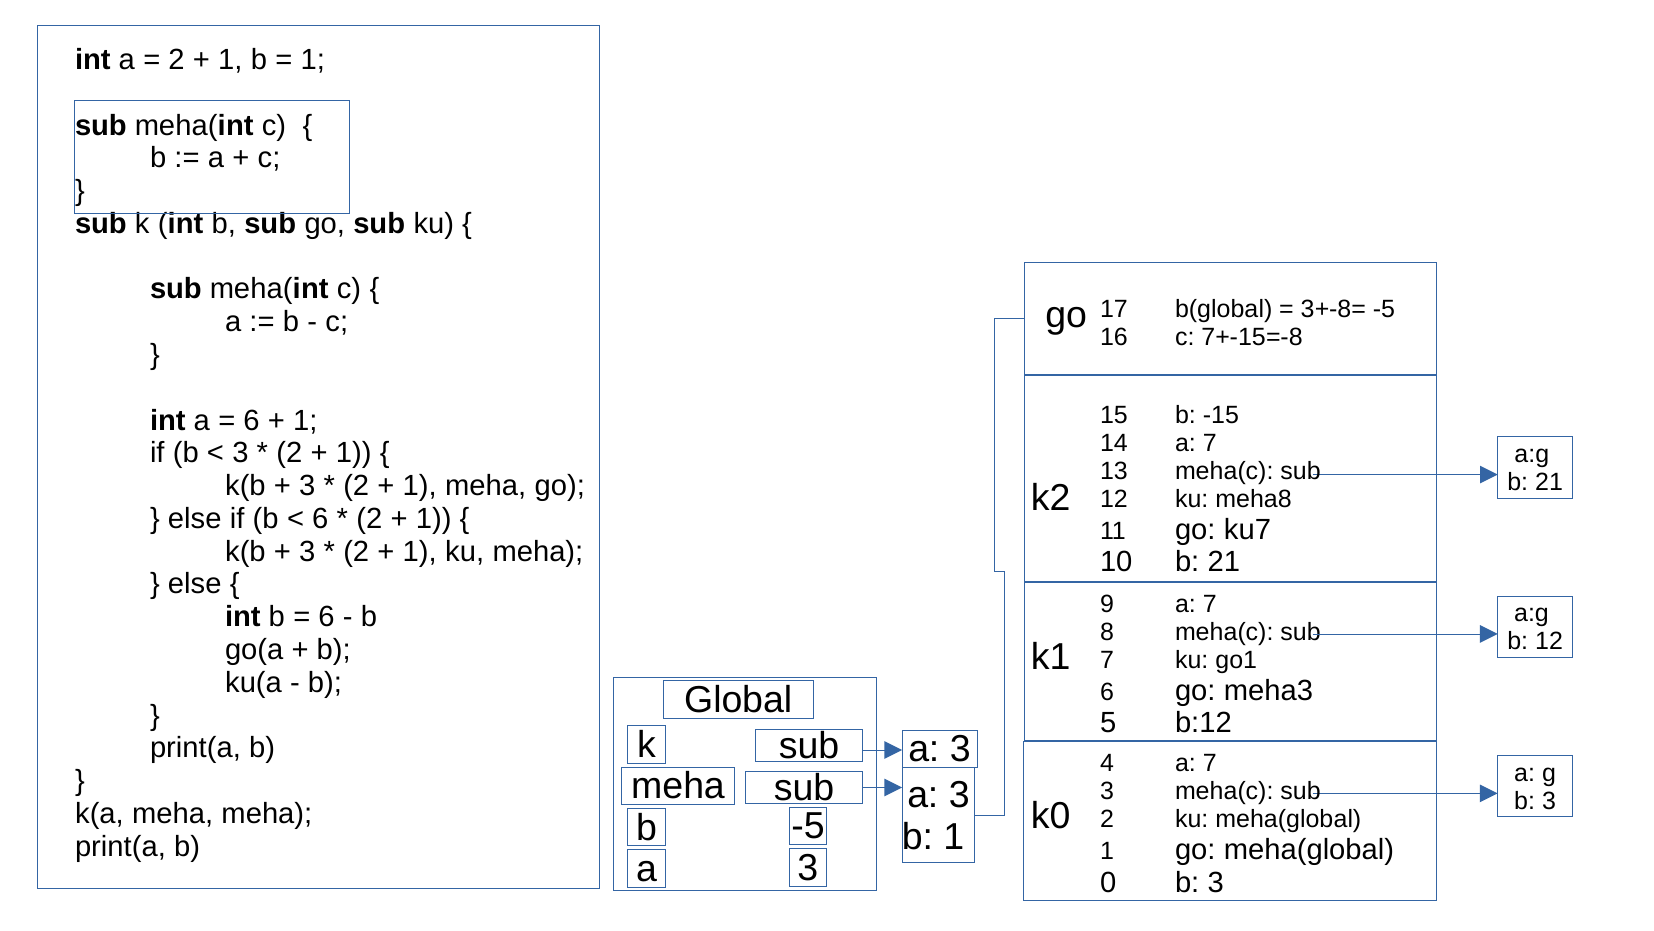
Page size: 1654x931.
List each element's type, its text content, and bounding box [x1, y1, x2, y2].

text_box k1 [1016, 628, 1086, 685]
text_box 17 b(global) = 3+-8= -5 16 c: 7+-15=-8 [1085, 287, 1426, 363]
text_box 4 a: 7 3 meha(c): sub 2 ku: meha(global) 1 go: meha(global) 0 b: 3 [1085, 741, 1437, 916]
text_box k2 [1016, 468, 1085, 526]
subtitle int a = 2 + 1, b = 1; sub meha(int c) { b := a + c; } sub k (int b, sub go, sub ku) { sub meha(int c) { a := b - c; } int a = 6 + 1; if (b < 3 * (2 + 1)) { k(b + 3 * (2 + 1), meha, go); } else if (b < 6 * (2 + 1)) { k(b + 3 * (2 + 1), ku, meha); } else { int b = 6 - b go(a + b); ku(a - b); } print(a, b) } k(a, meha, meha); print(a, b) [75, 43, 638, 863]
text_box go [1030, 286, 1102, 343]
text_box k0 [1015, 787, 1085, 845]
text_box a: 3 [902, 730, 978, 768]
text_box 3 [789, 848, 827, 887]
subtitle int a = 2 + 1, b = 1; sub meha(int c) { b := a + c; } sub k (int b, sub go, sub ku) { sub meha(int c) { a := b - c; } int a = 6 + 1; if (b < 3 * (2 + 1)) { k(b + 3 * (2 + 1), meha, go); } else if (b < 6 * (2 + 1)) { k(b + 3 * (2 + 1), ku, meha); } else { int b = 6 - b go(a + b); ku(a - b); } print(a, b) } k(a, meha, meha); print(a, b) [75, 101, 349, 213]
text_box sub [745, 771, 863, 804]
text_box a [627, 849, 666, 888]
text_box 15 b: -15 14 a: 7 13 meha(c): sub 12 ku: meha8 11 go: ku7 10 b: 21 [1085, 393, 1409, 586]
text_box sub [755, 729, 863, 762]
text_box 9 a: 7 8 meha(c): sub 7 ku: go1 6 go: meha3 5 b:12 [1085, 586, 1409, 741]
text_box k [627, 725, 666, 764]
text_box b [627, 808, 666, 846]
text_box a:g b: 12 [1497, 596, 1573, 658]
text_box a: 3 b: 1 [902, 767, 975, 863]
text_box meha [621, 767, 735, 805]
text_box -5 [789, 807, 827, 845]
text_box Global [663, 680, 814, 719]
text_box a:g b: 21 [1497, 436, 1573, 499]
text_box a: g b: 3 [1497, 755, 1573, 817]
